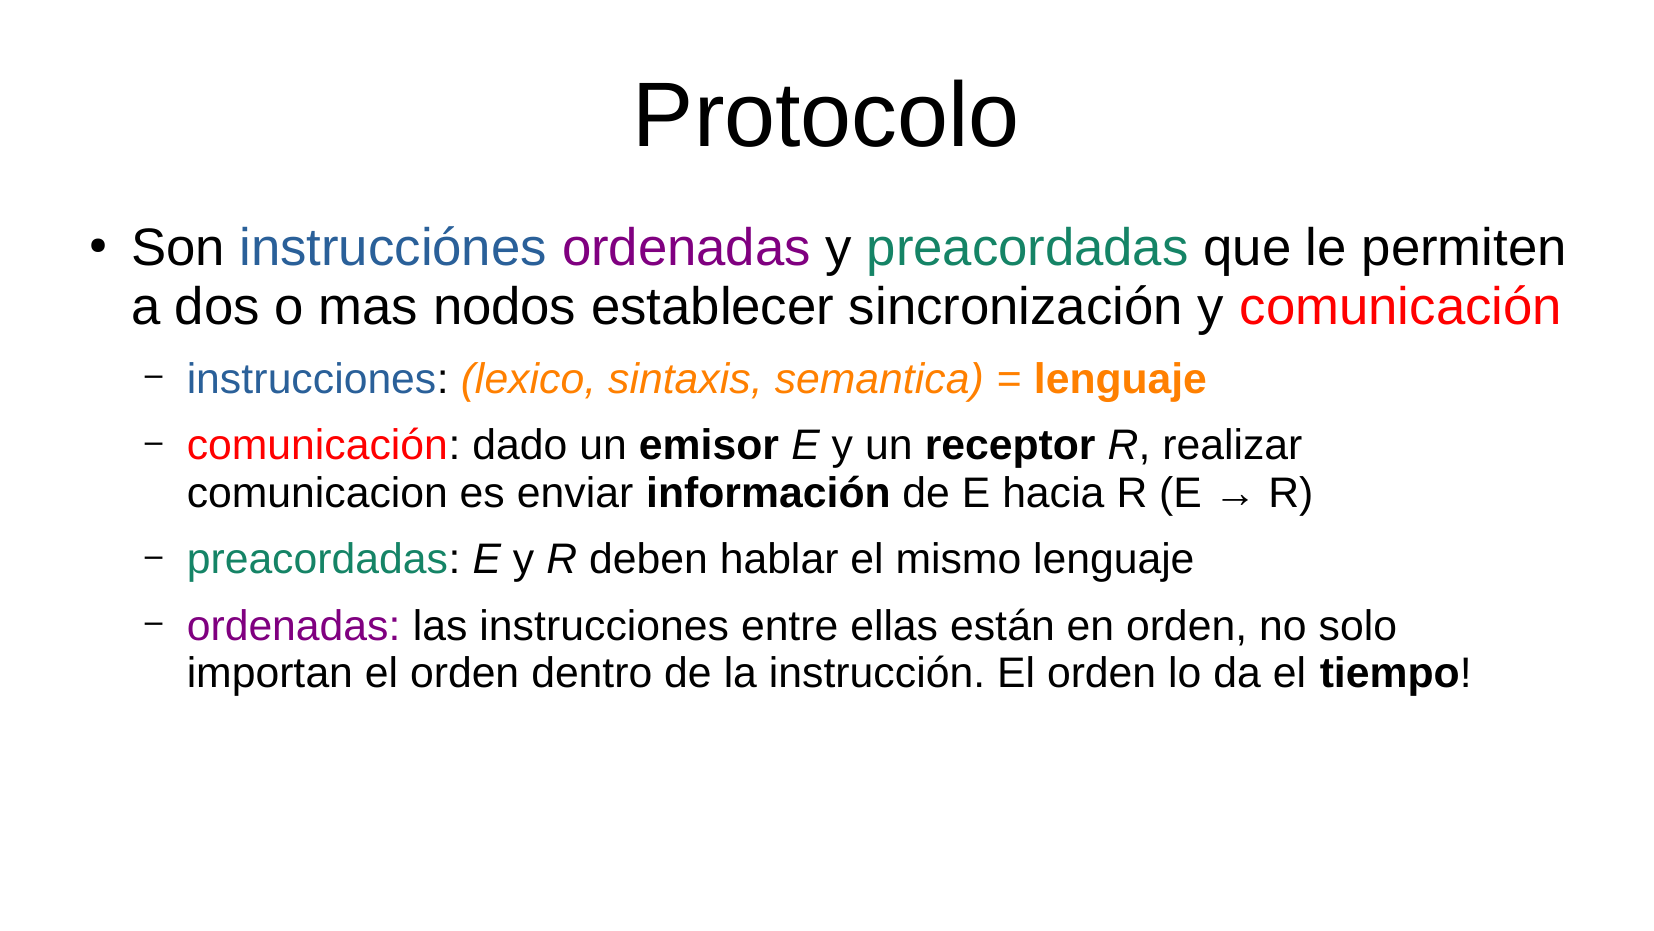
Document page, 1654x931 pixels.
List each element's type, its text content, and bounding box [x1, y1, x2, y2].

list Son instrucciónes ordenadas y preacordadas que le permiten a dos o mas nodos establecer sincronización y comunicación instrucciones: (lexico, sintaxis, semantica) = lenguaje comunicación: dado un emisor E y un receptor R, realizar comunicacion es enviar información de E hacia R (E → R) preacordadas: E y R deben hablar el mismo lenguaje ordenadas: las instrucciones entre ellas están en orden, no solo importan el orden dentro de la instrucción. El orden lo da el tiempo! [75, 217, 1571, 751]
title Protocolo [82, 37, 1571, 193]
